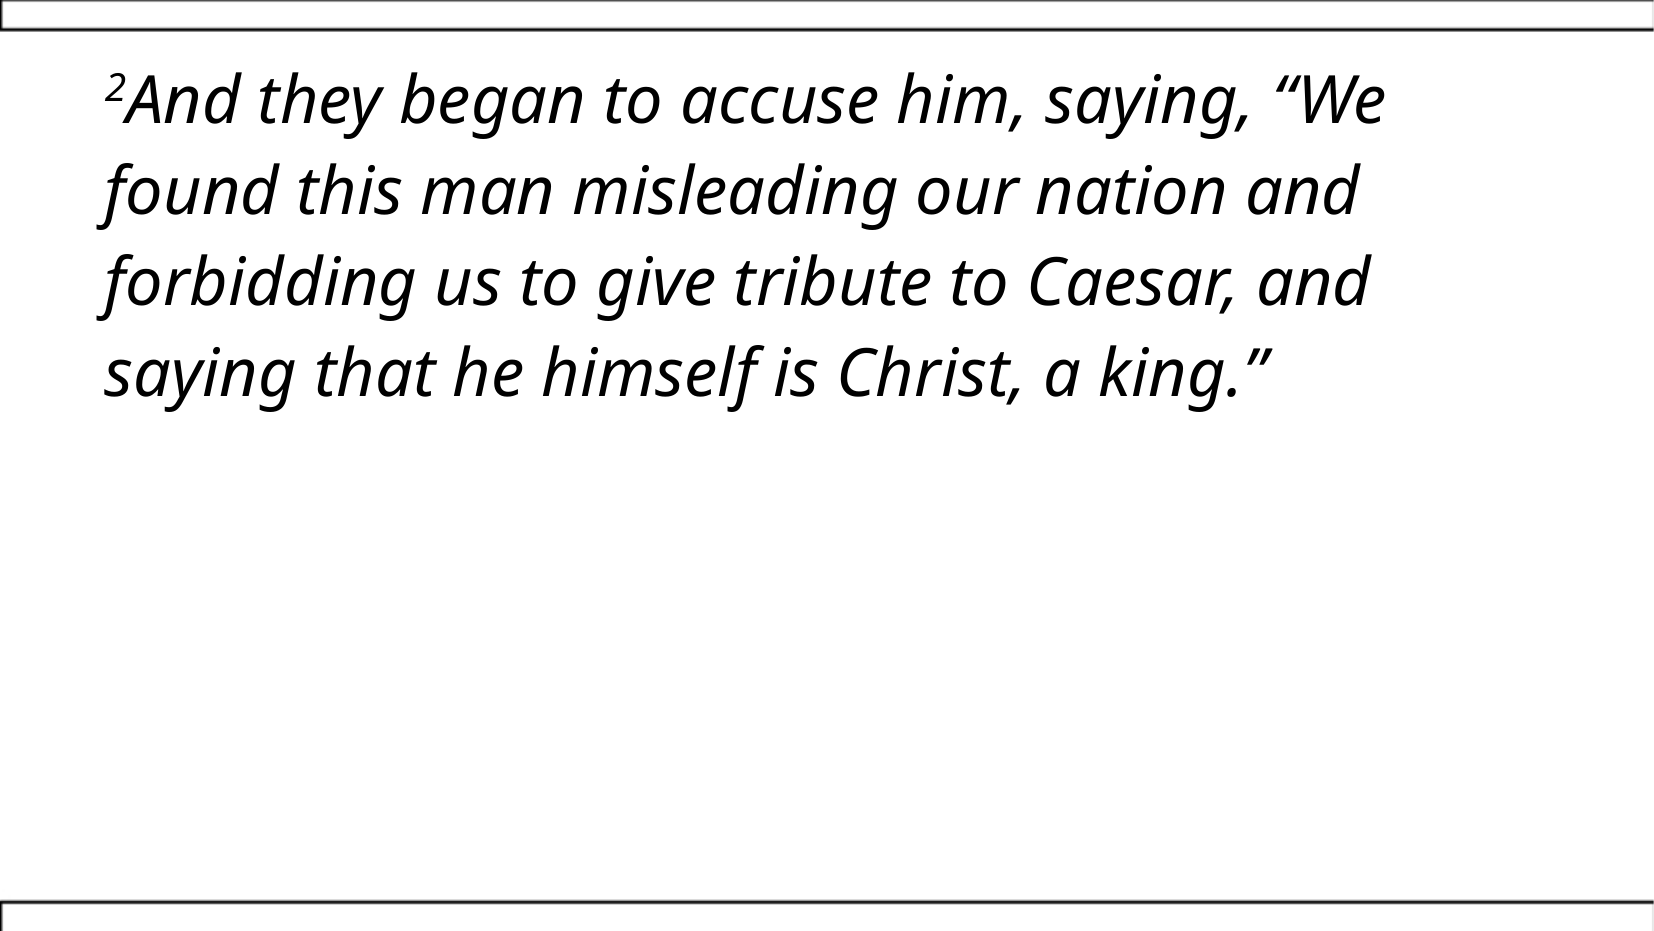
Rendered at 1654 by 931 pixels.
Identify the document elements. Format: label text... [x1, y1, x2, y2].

text_box 2And they began to accuse him, saying, “We found this man misleading our nation and forbidding us to give tribute to Caesar, and saying that he himself is Christ, a king.” [90, 45, 1576, 421]
picture [0, 0, 1654, 931]
